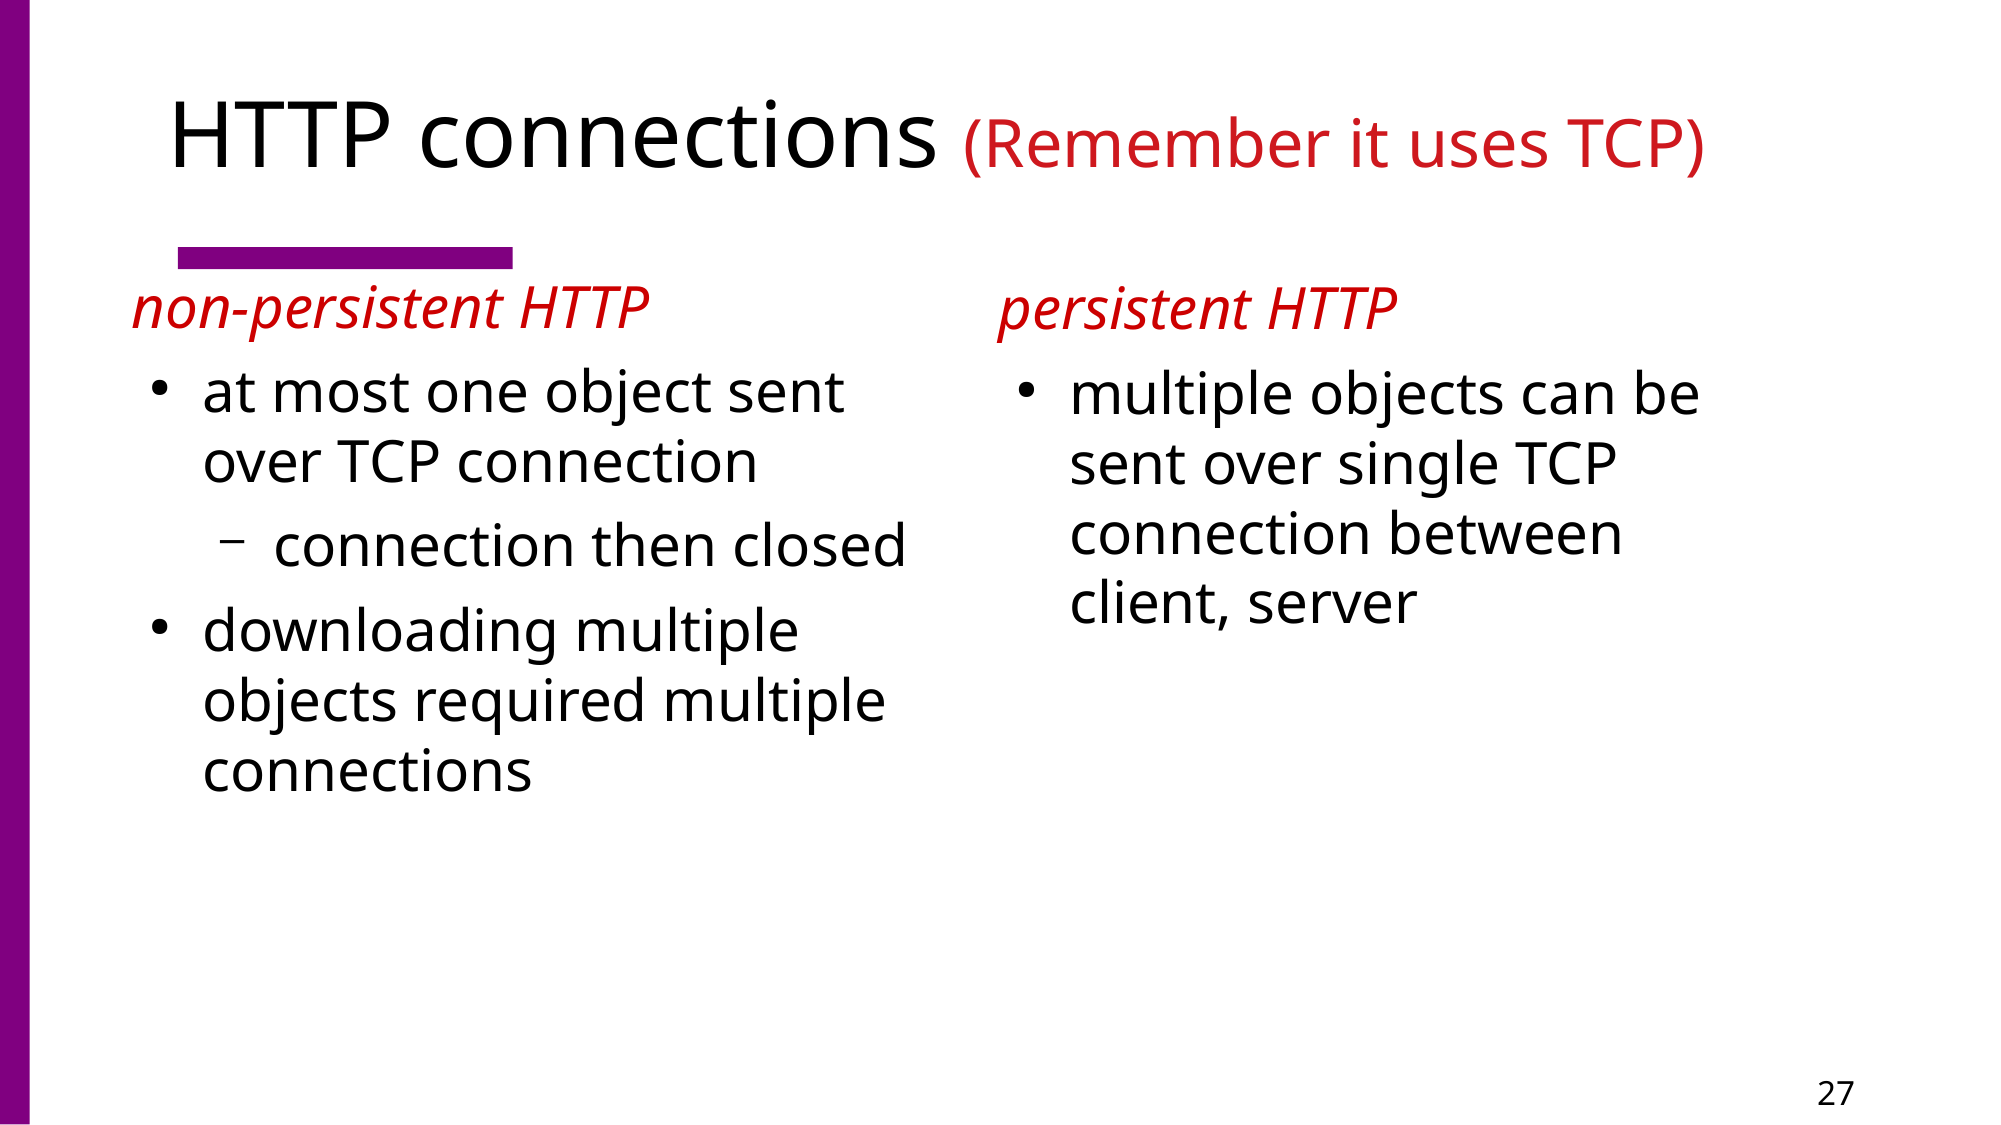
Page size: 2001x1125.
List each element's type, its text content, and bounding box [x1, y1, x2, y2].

title HTTP connections (Remember it uses TCP) [116, 37, 1817, 225]
list persistent HTTP multiple objects can be sent over single TCP connection between client, server [983, 264, 1817, 1027]
list non-persistent HTTP at most one object sent over TCP connection connection then closed downloading multiple objects required multiple connections [116, 262, 950, 1026]
